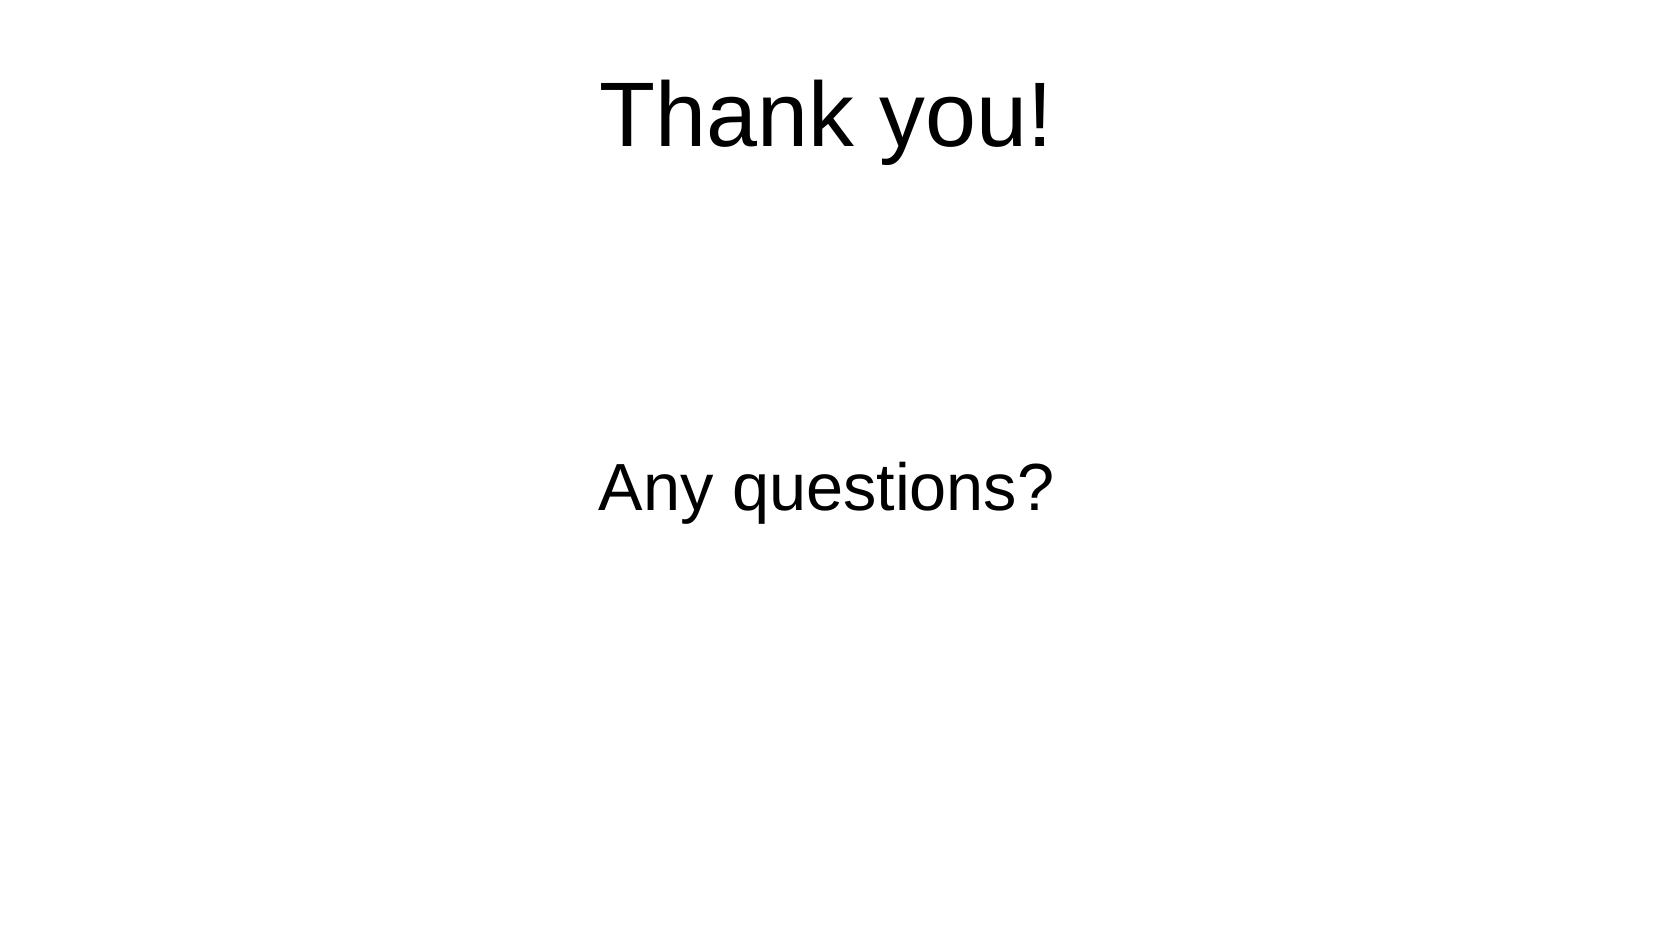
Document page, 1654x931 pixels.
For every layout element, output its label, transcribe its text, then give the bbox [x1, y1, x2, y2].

subtitle Any questions? [82, 217, 1571, 758]
title Thank you! [82, 37, 1571, 193]
